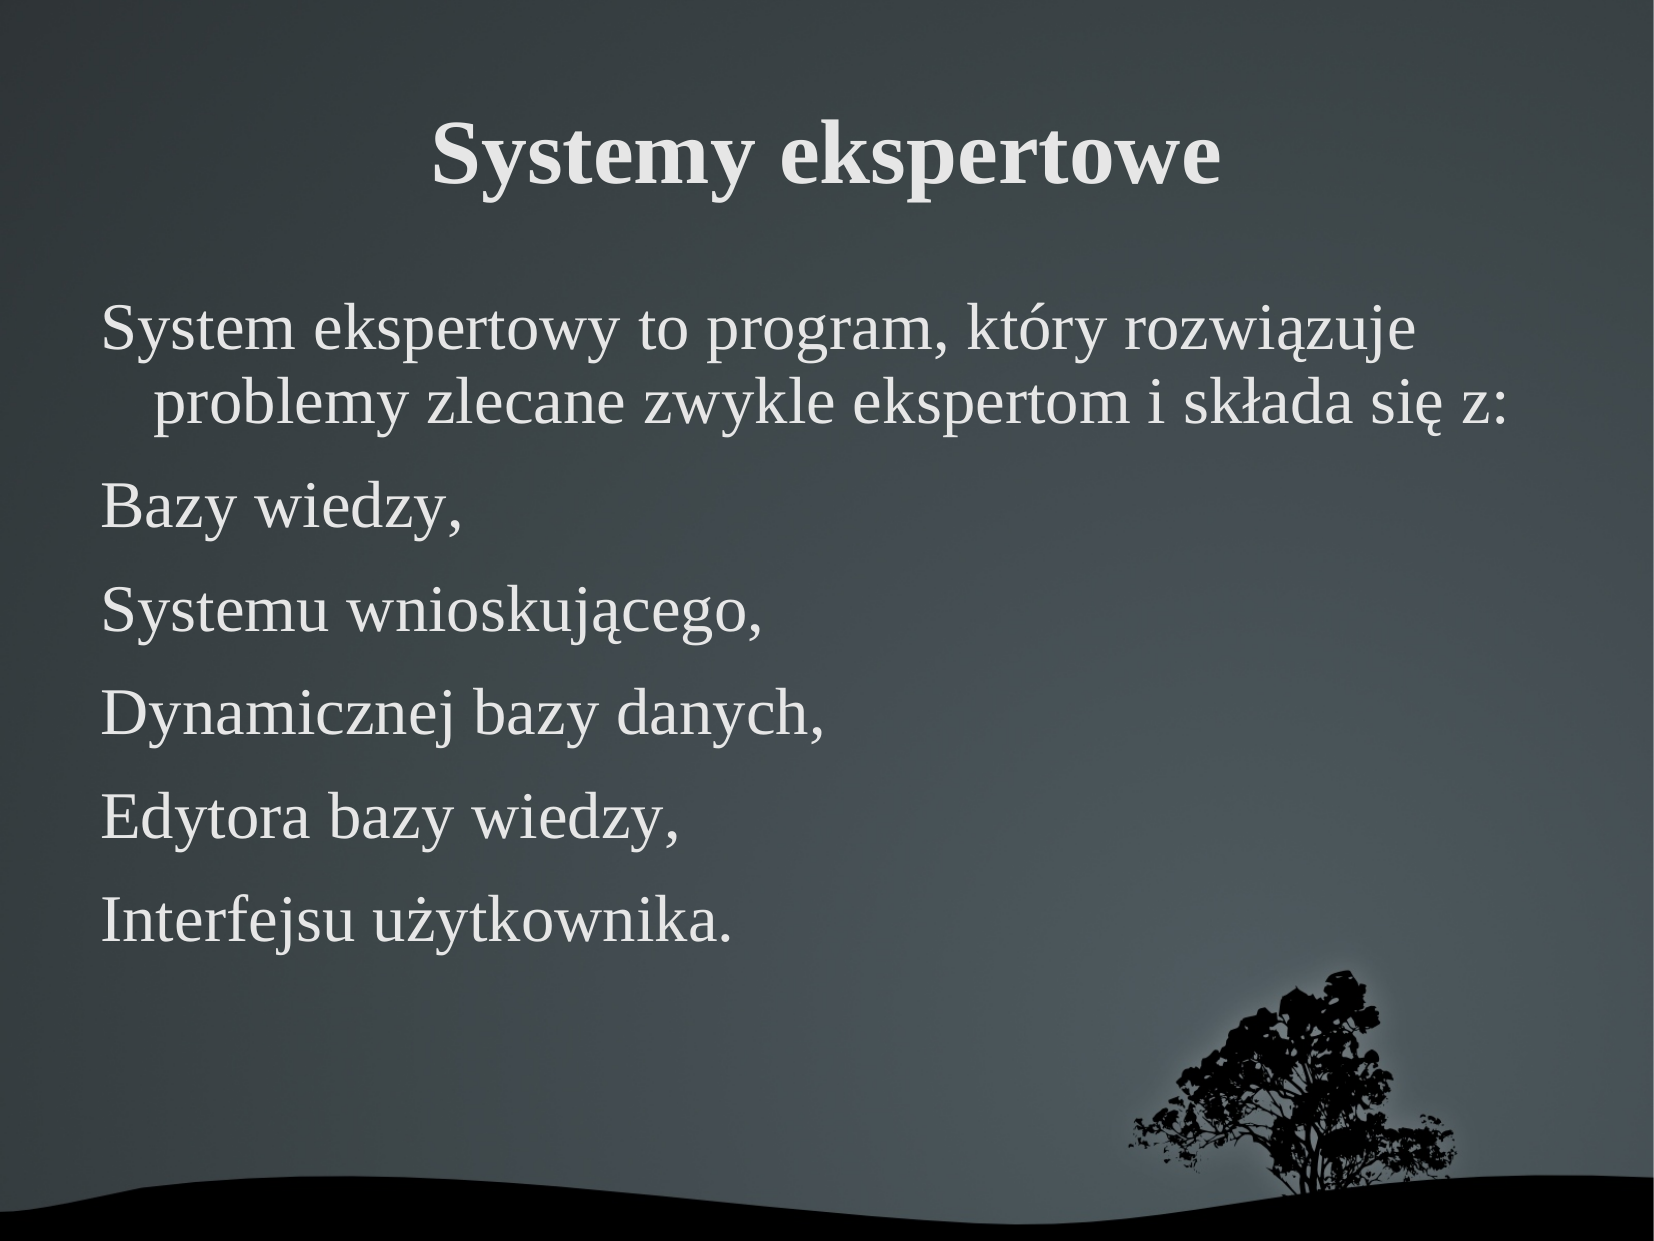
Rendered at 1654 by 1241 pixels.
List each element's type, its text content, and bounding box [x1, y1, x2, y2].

picture [0, 0, 1654, 1241]
title Systemy ekspertowe [82, 49, 1571, 257]
list System ekspertowy to program, który rozwiązuje problemy zlecane zwykle ekspertom i składa się z: Bazy wiedzy, Systemu wnioskującego, Dynamicznej bazy danych, Edytora bazy wiedzy, Interfejsu użytkownika. [82, 290, 1571, 1109]
